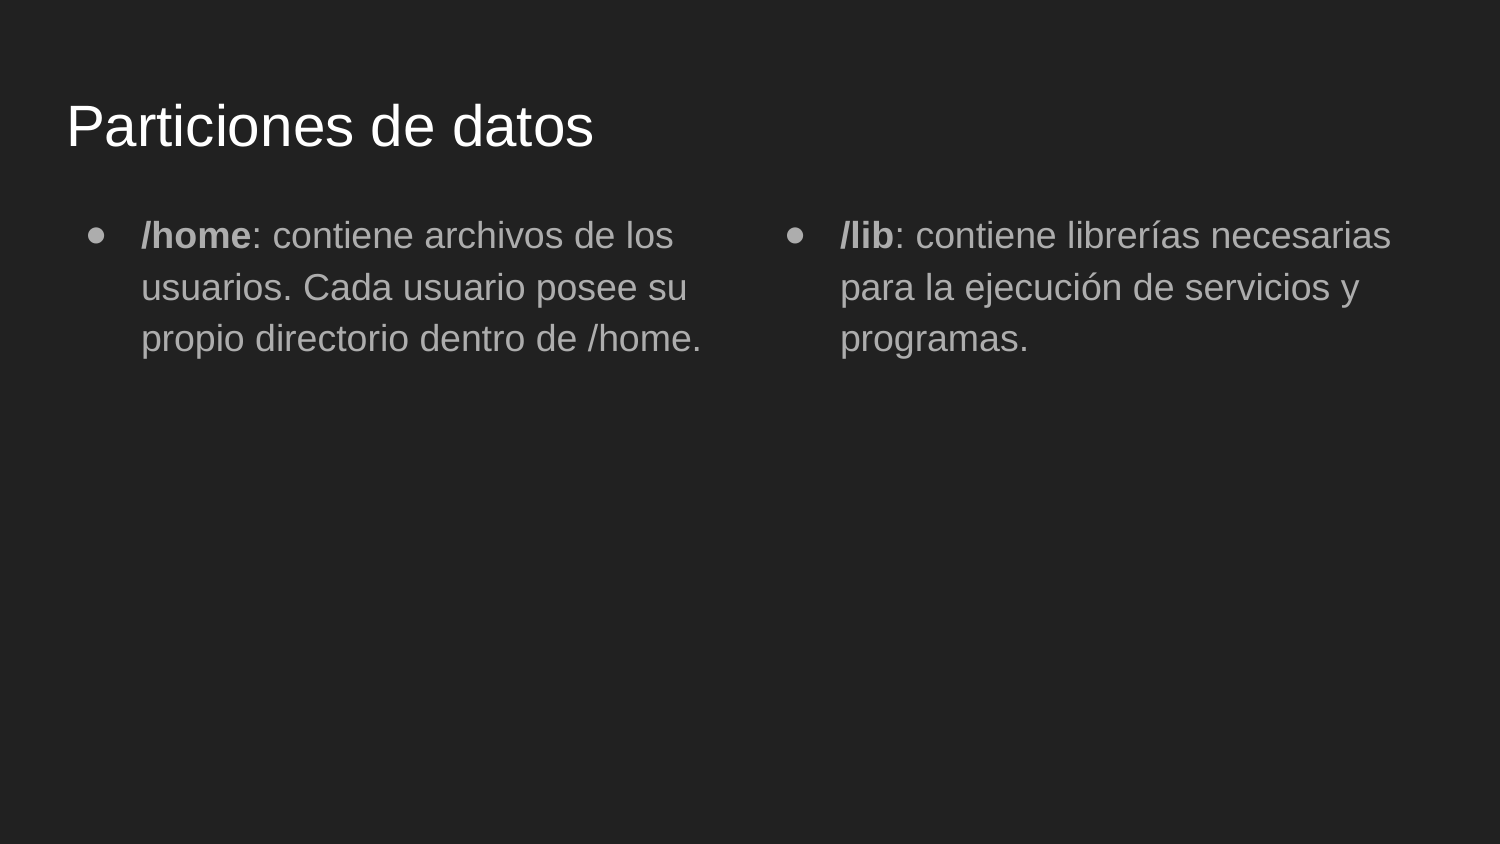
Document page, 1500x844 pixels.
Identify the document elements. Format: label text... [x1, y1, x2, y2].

list /home: contiene archivos de los usuarios. Cada usuario posee su propio directorio dentro de /home. [51, 189, 750, 750]
title Particiones de datos [51, 72, 1449, 167]
list /lib: contiene librerías necesarias para la ejecución de servicios y programas. [750, 189, 1449, 750]
